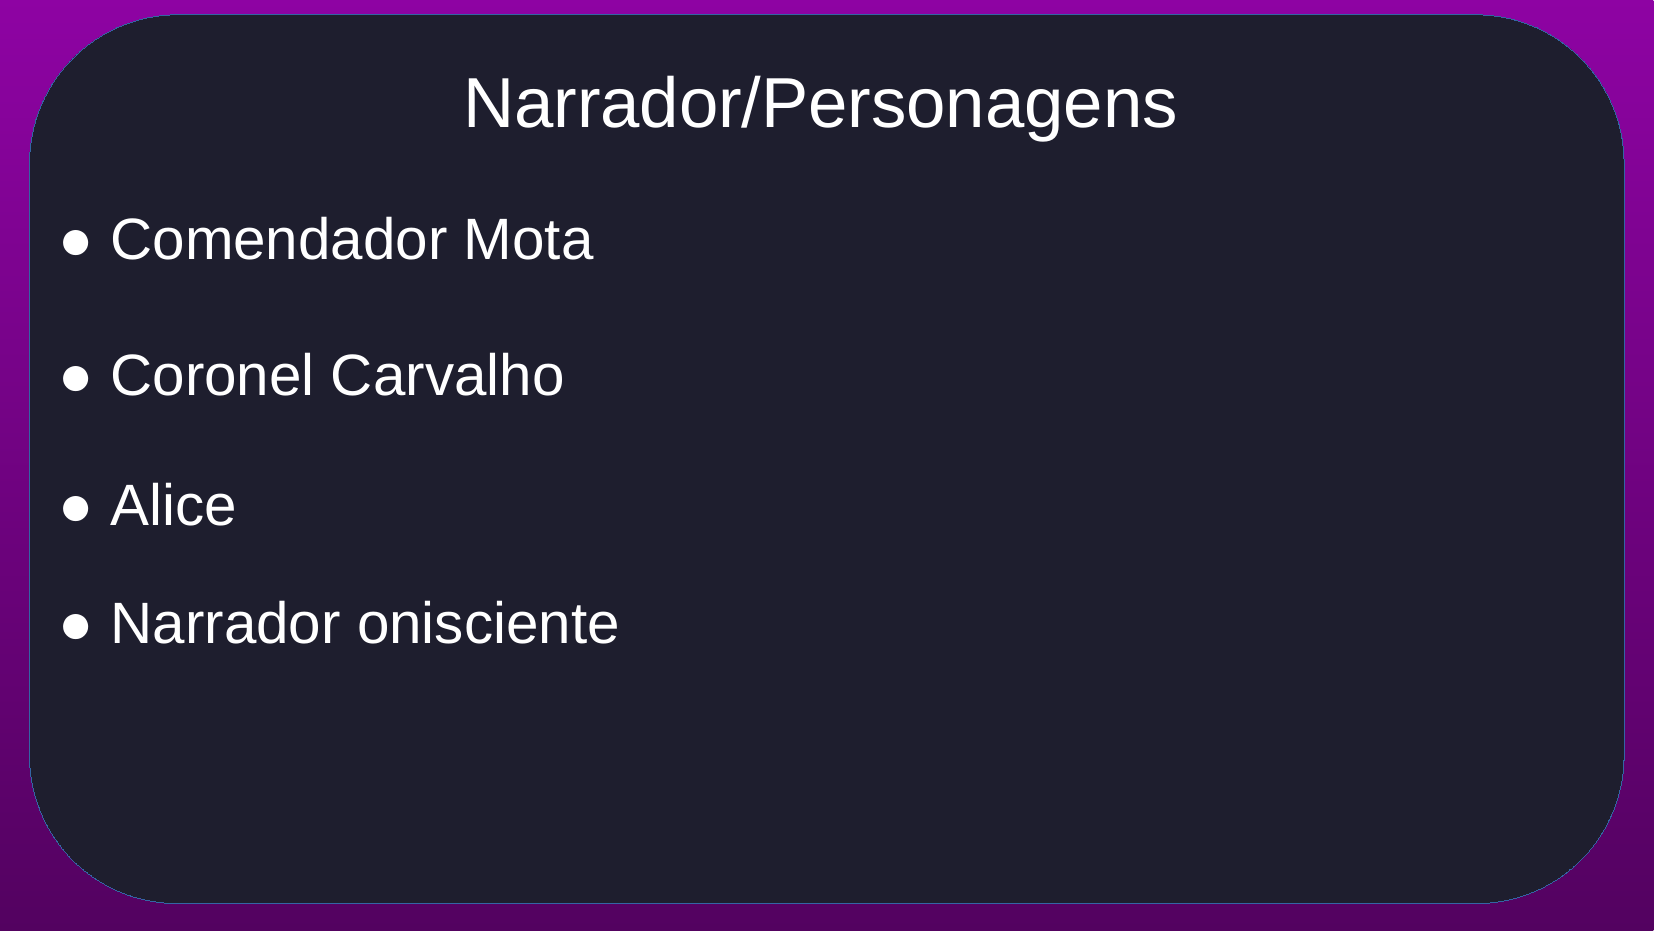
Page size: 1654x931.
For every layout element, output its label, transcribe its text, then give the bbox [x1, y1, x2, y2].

text_box ● Alice [59, 472, 1577, 624]
text_box ● Coronel Carvalho [59, 336, 1577, 414]
title Narrador/Personagens [76, 14, 1565, 192]
text_box ● Comendador Mota [59, 206, 1577, 336]
text_box [29, 44, 1625, 904]
text_box ● Narrador onisciente [59, 624, 857, 742]
